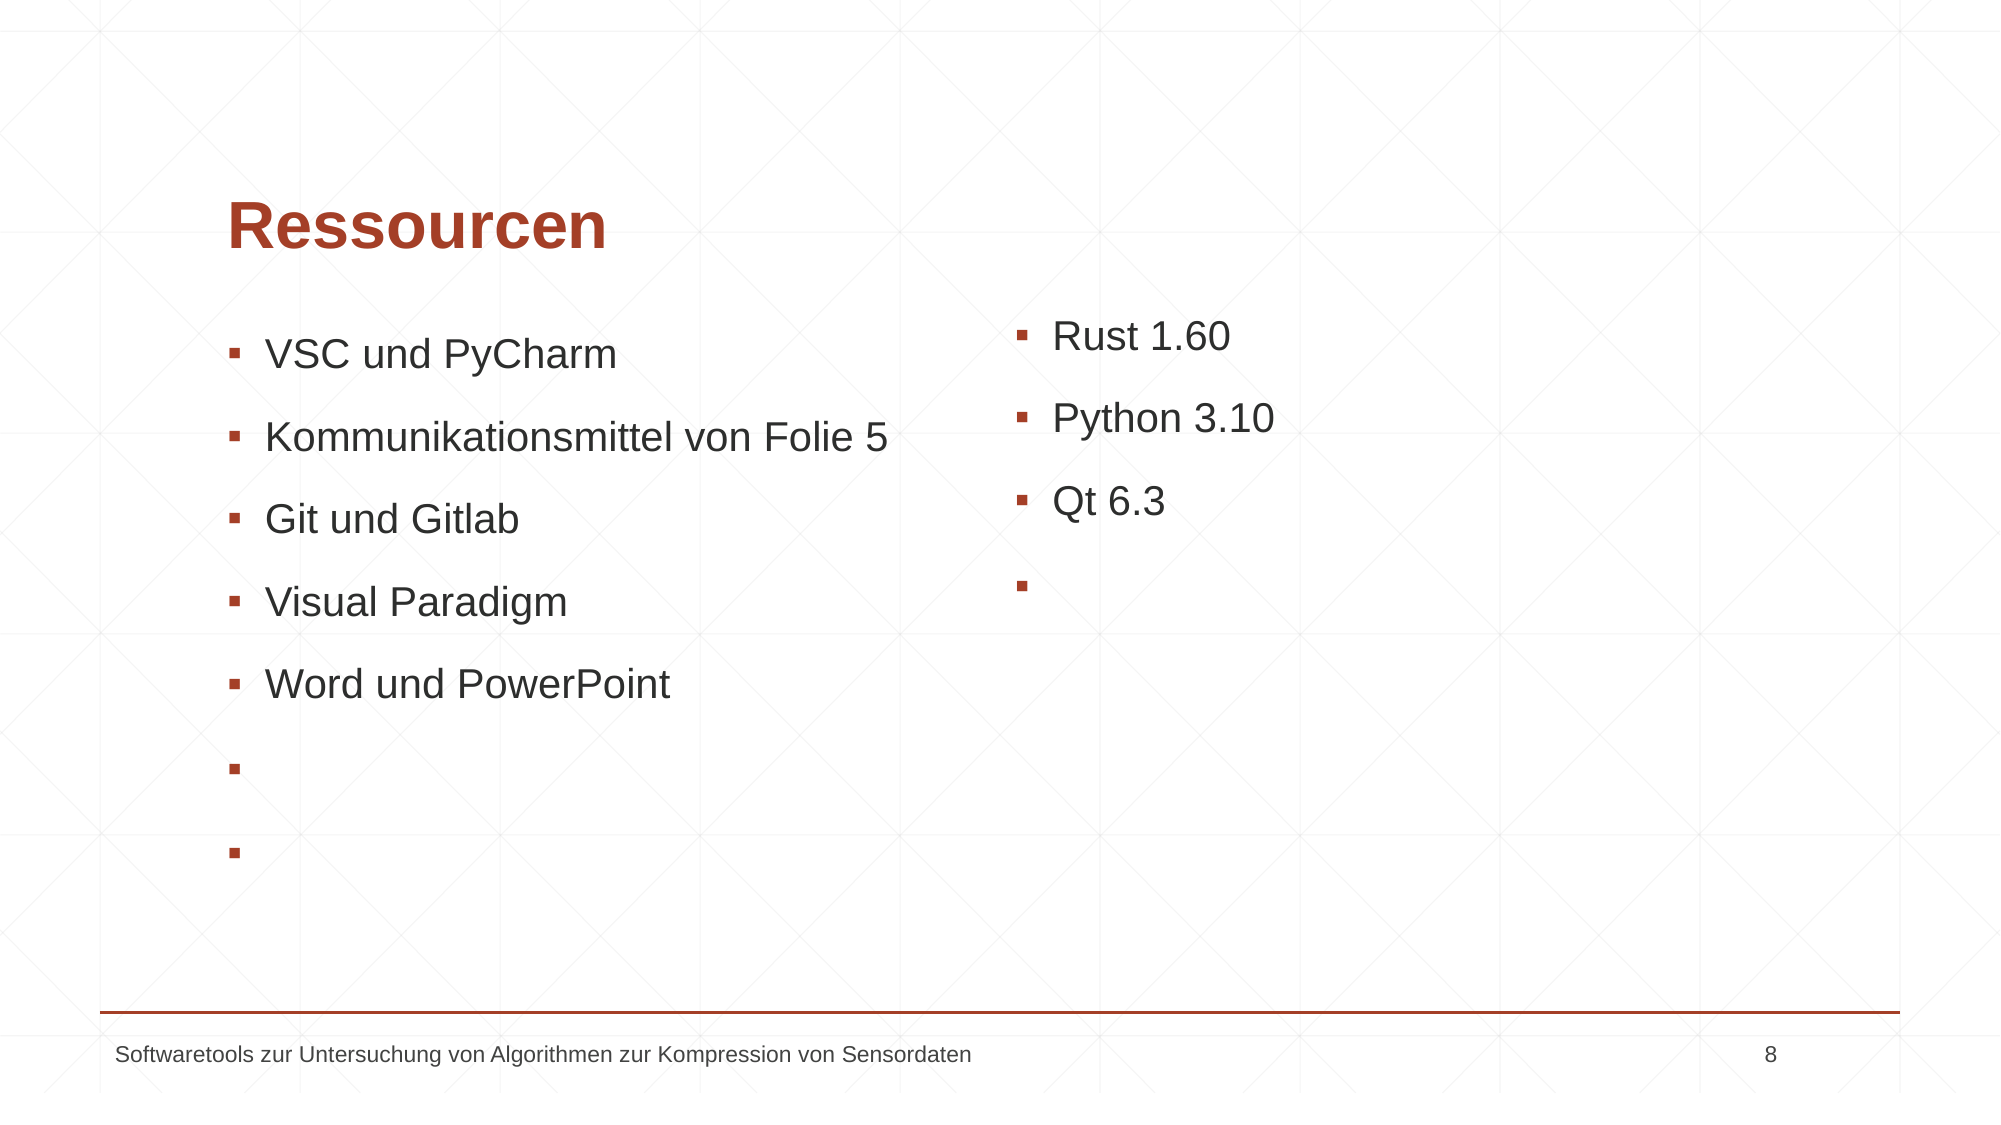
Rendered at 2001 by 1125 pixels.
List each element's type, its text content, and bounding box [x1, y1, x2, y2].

text_box Softwaretools zur Untersuchung von Algorithmen zur Kompression von Sensordaten [99, 1031, 1106, 1069]
title Ressourcen [212, 82, 1788, 271]
text_box [1749, 1031, 1901, 1069]
text_box Rust 1.60 Python 3.10 Qt 6.3 [999, 306, 1716, 932]
list VSC und PyCharm Kommunikationsmittel von Folie 5 Git und Gitlab Visual Paradigm Word und PowerPoint [212, 324, 928, 950]
